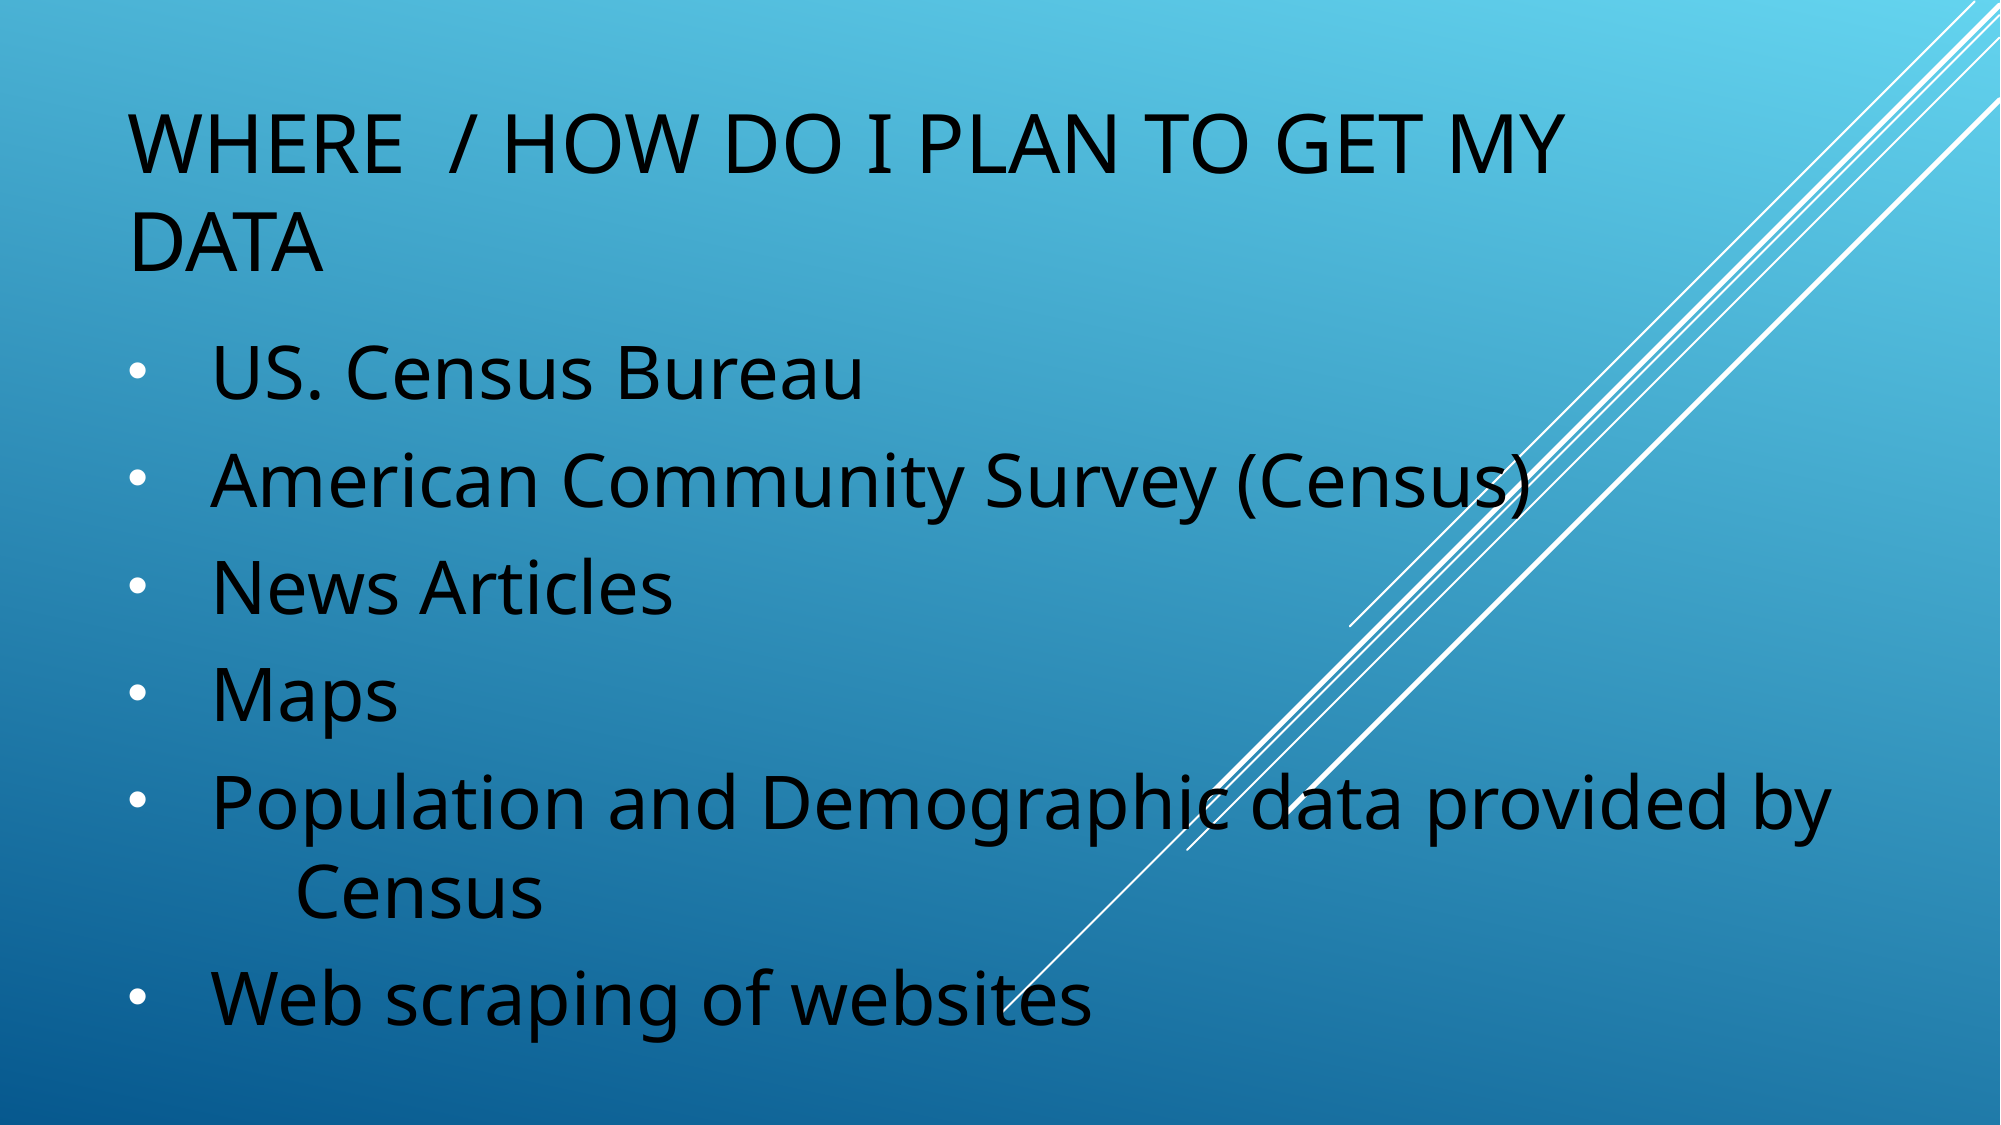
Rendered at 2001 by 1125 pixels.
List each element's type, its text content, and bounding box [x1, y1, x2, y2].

subtitle US. Census Bureau American Community Survey (Census) News Articles Maps Population and Demographic data provided by Census Web scraping of websites [112, 318, 1879, 1053]
title Where / How do I Plan to get my data [112, 83, 1697, 296]
